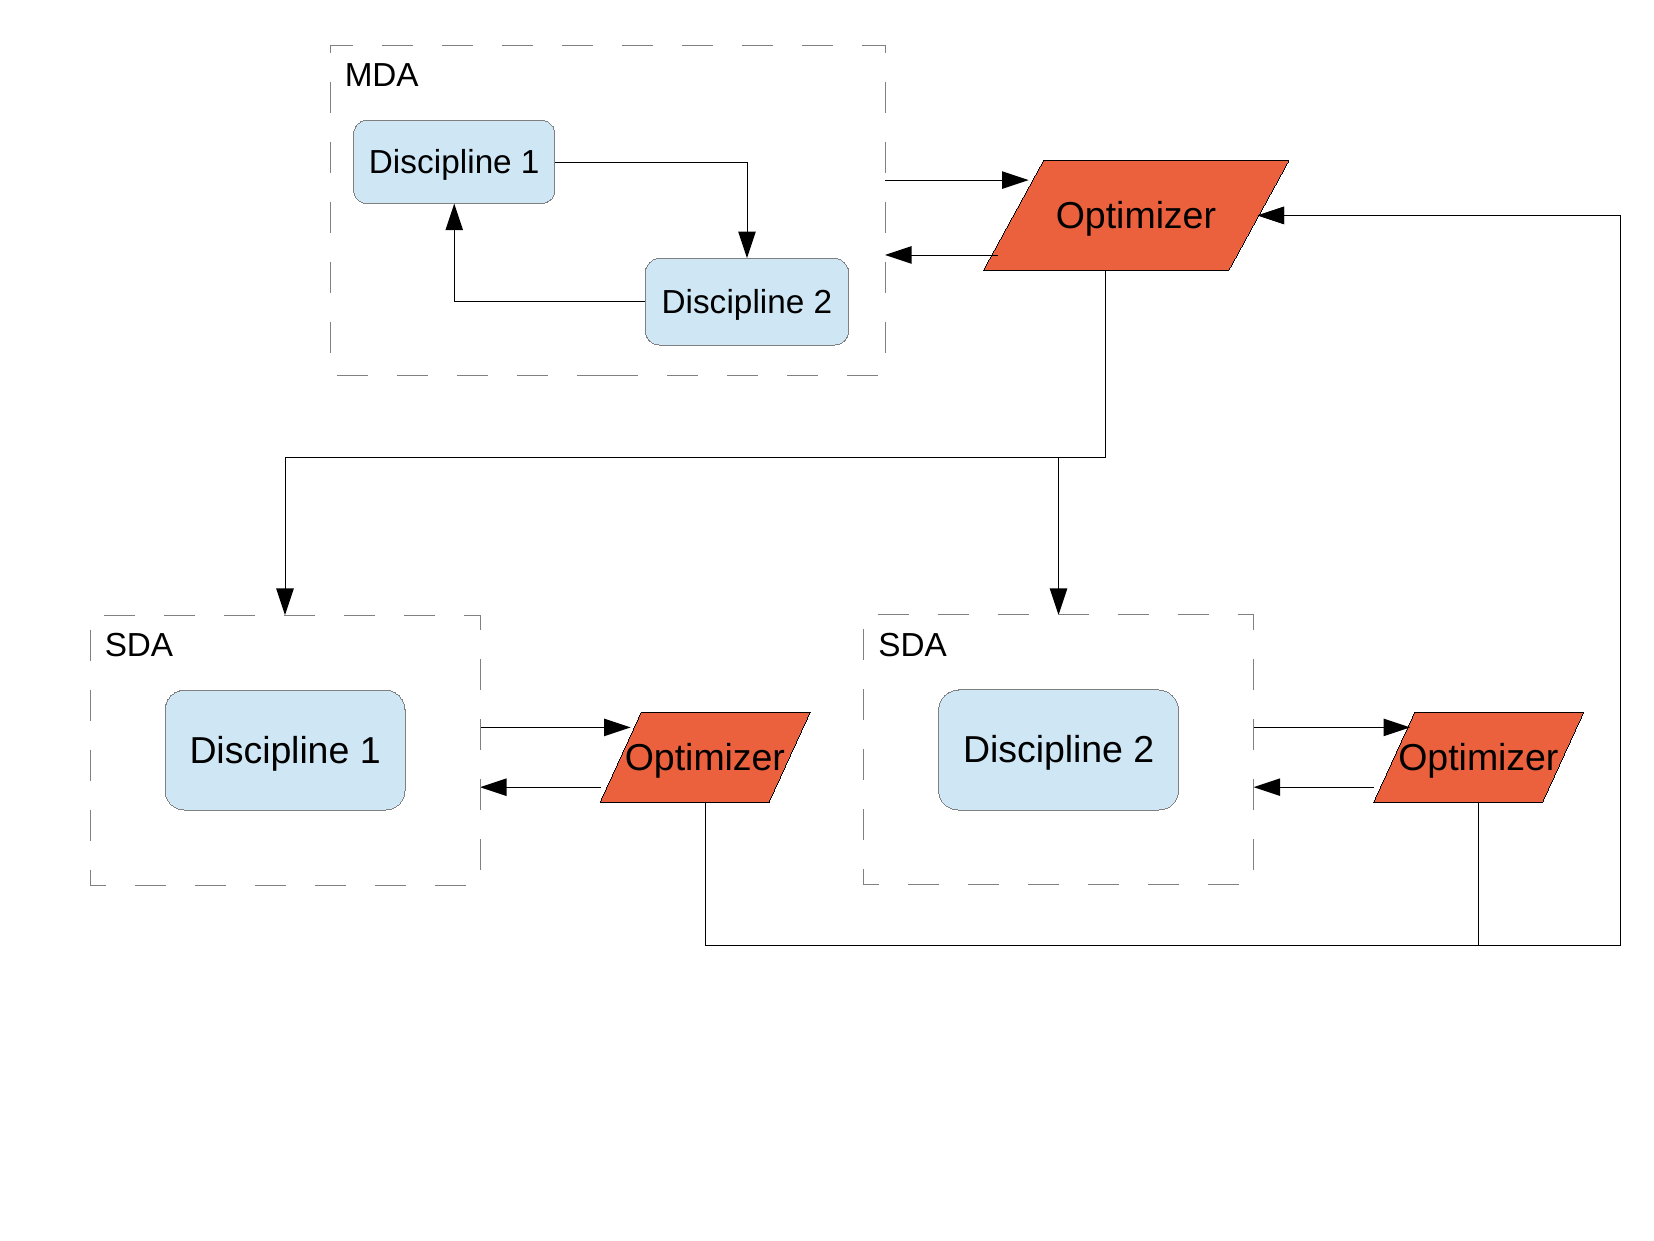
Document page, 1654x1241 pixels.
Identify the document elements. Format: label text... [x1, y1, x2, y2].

text_box SDA [90, 615, 481, 886]
text_box Optimizer [600, 712, 811, 803]
text_box SDA [863, 614, 1254, 885]
text_box Discipline 2 [645, 258, 849, 346]
text_box Discipline 1 [353, 120, 555, 204]
text_box MDA [330, 45, 886, 376]
text_box Optimizer [983, 160, 1289, 271]
text_box Optimizer [1373, 712, 1584, 803]
